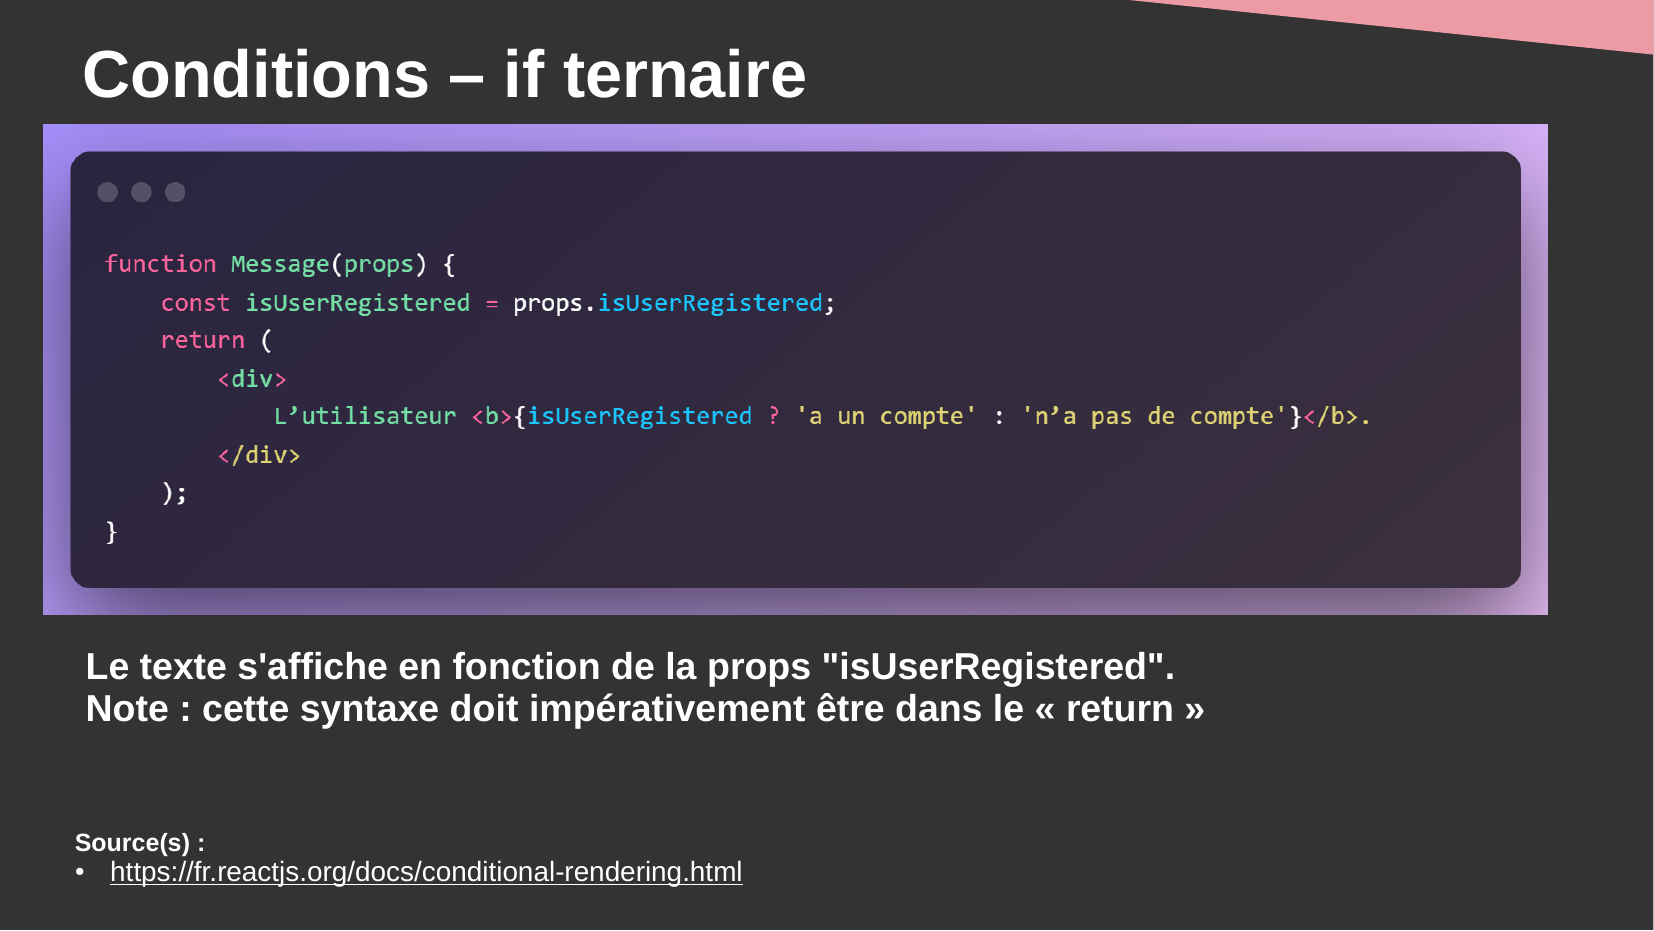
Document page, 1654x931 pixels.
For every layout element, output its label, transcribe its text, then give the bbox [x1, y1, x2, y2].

picture [43, 124, 1548, 615]
text_box Source(s) : https://fr.reactjs.org/docs/conditional-rendering.html [59, 821, 1546, 906]
text_box [1129, 0, 1654, 55]
text_box Le texte s'affiche en fonction de la props "isUserRegistered". Note : cette syntaxe doit impérativement être dans le « return » [70, 637, 1512, 745]
title Conditions – if ternaire [82, 37, 1571, 114]
